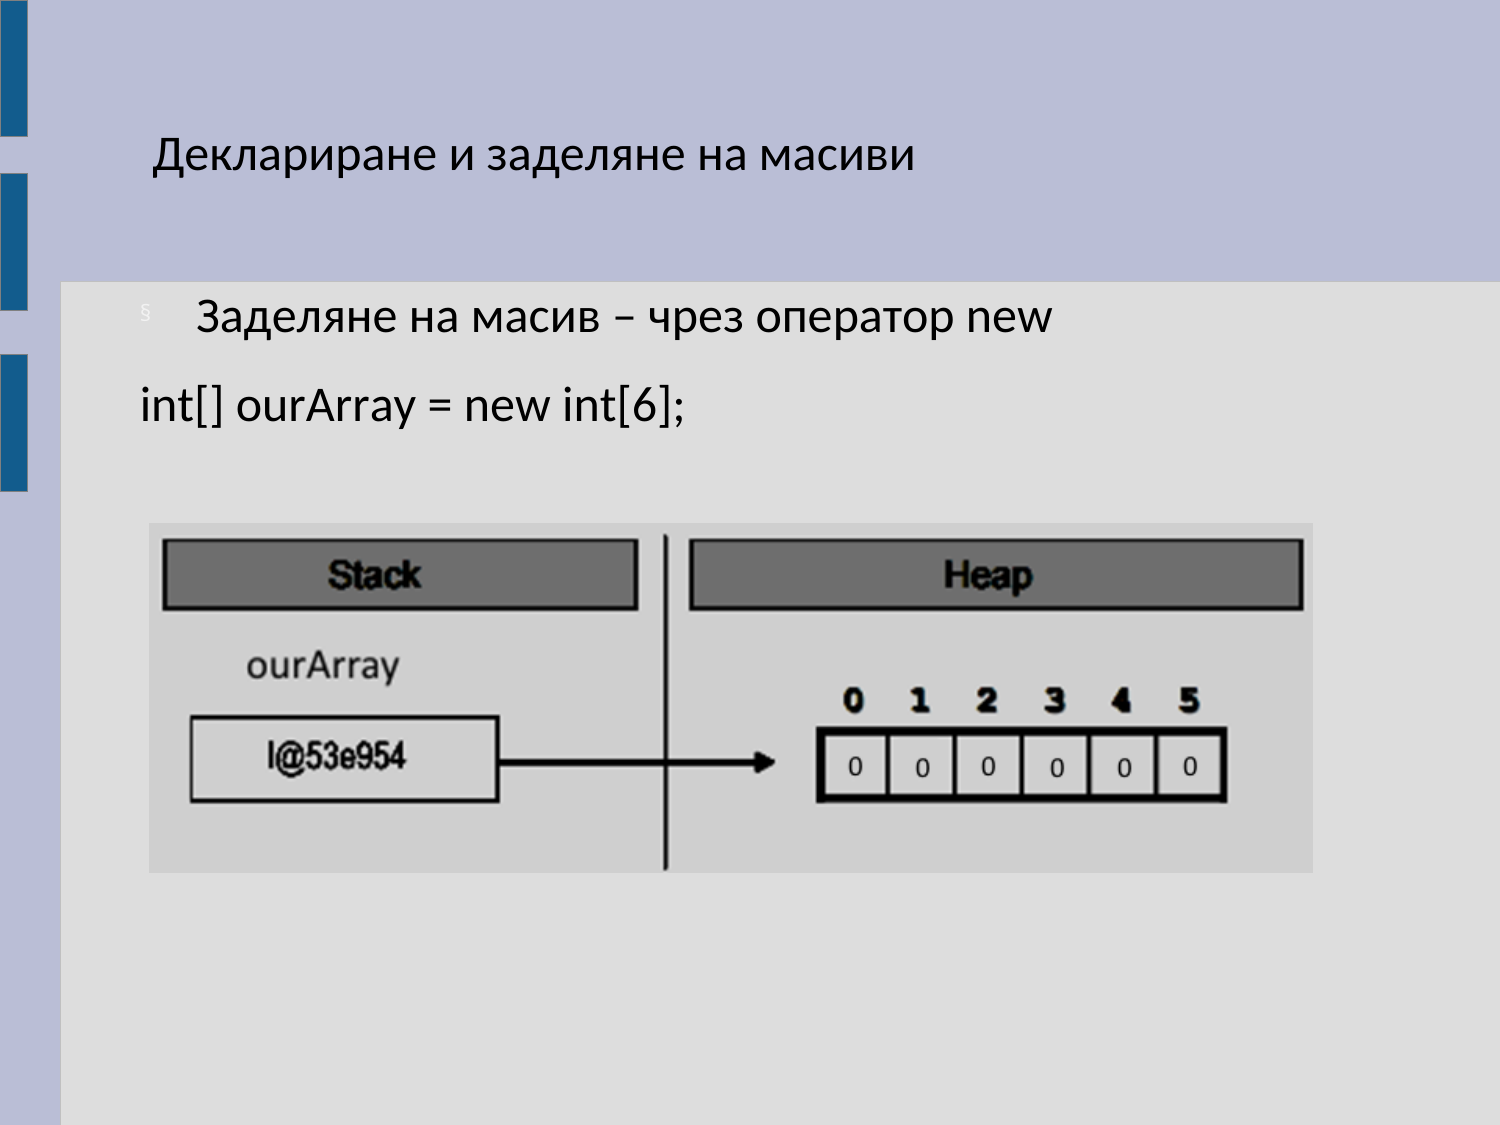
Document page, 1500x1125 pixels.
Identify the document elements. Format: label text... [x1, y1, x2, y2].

title Деклариране и заделяне на масиви [137, 112, 1488, 300]
picture [149, 523, 1313, 873]
list Заделяне на масив – чрез оператор new int[] ourArray = new int[6]; [125, 275, 1375, 1018]
